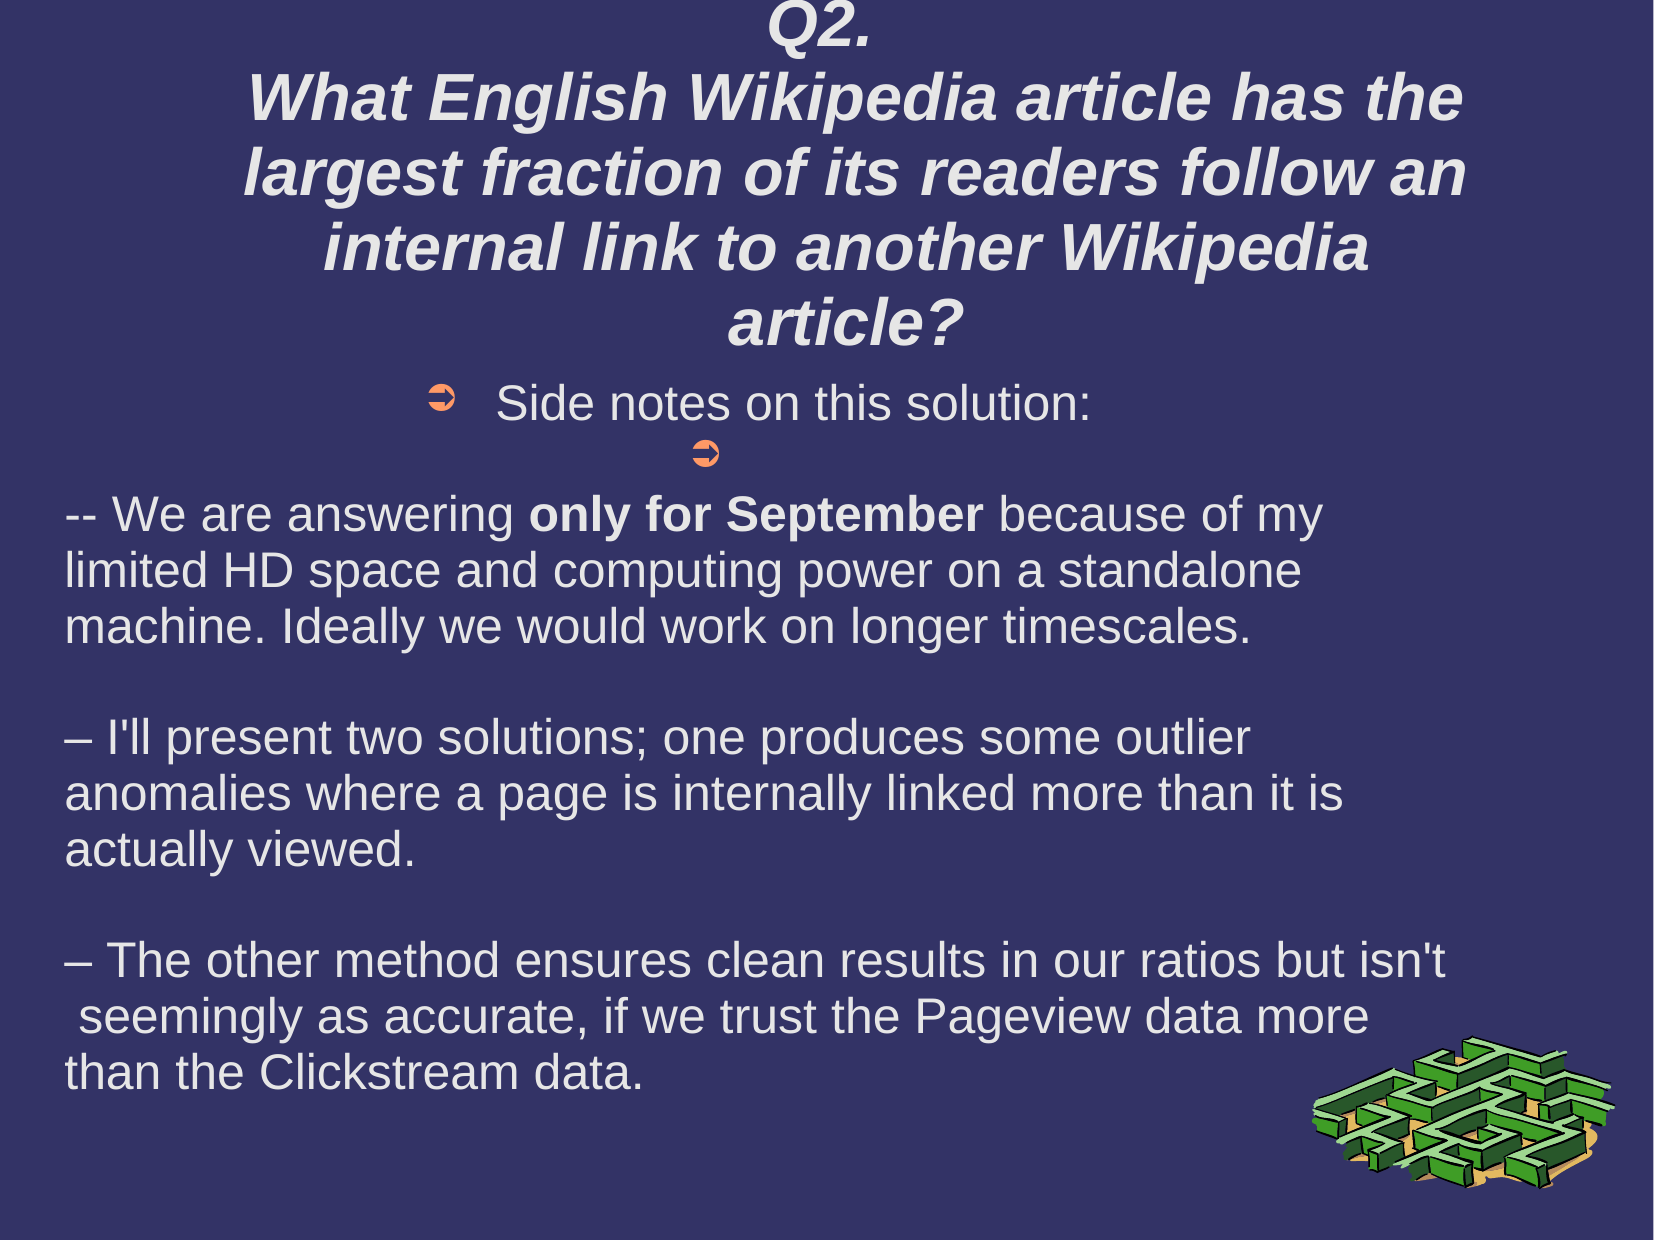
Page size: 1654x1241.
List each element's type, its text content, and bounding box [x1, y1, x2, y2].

list Side notes on this solution: -- We are answering only for September because of my limited HD space and computing power on a standalone machine. Ideally we would work on longer timescales. – I'll present two solutions; one produces some outlier anomalies where a page is internally linked more than it is actually viewed. – The other method ensures clean results in our ratios but isn't seemingly as accurate, if we trust the Pageview data more than the Clickstream data. [64, 375, 1456, 1102]
title Q2. What English Wikipedia article has the largest fraction of its readers follow an internal link to another Wikipedia article? [132, 0, 1546, 360]
